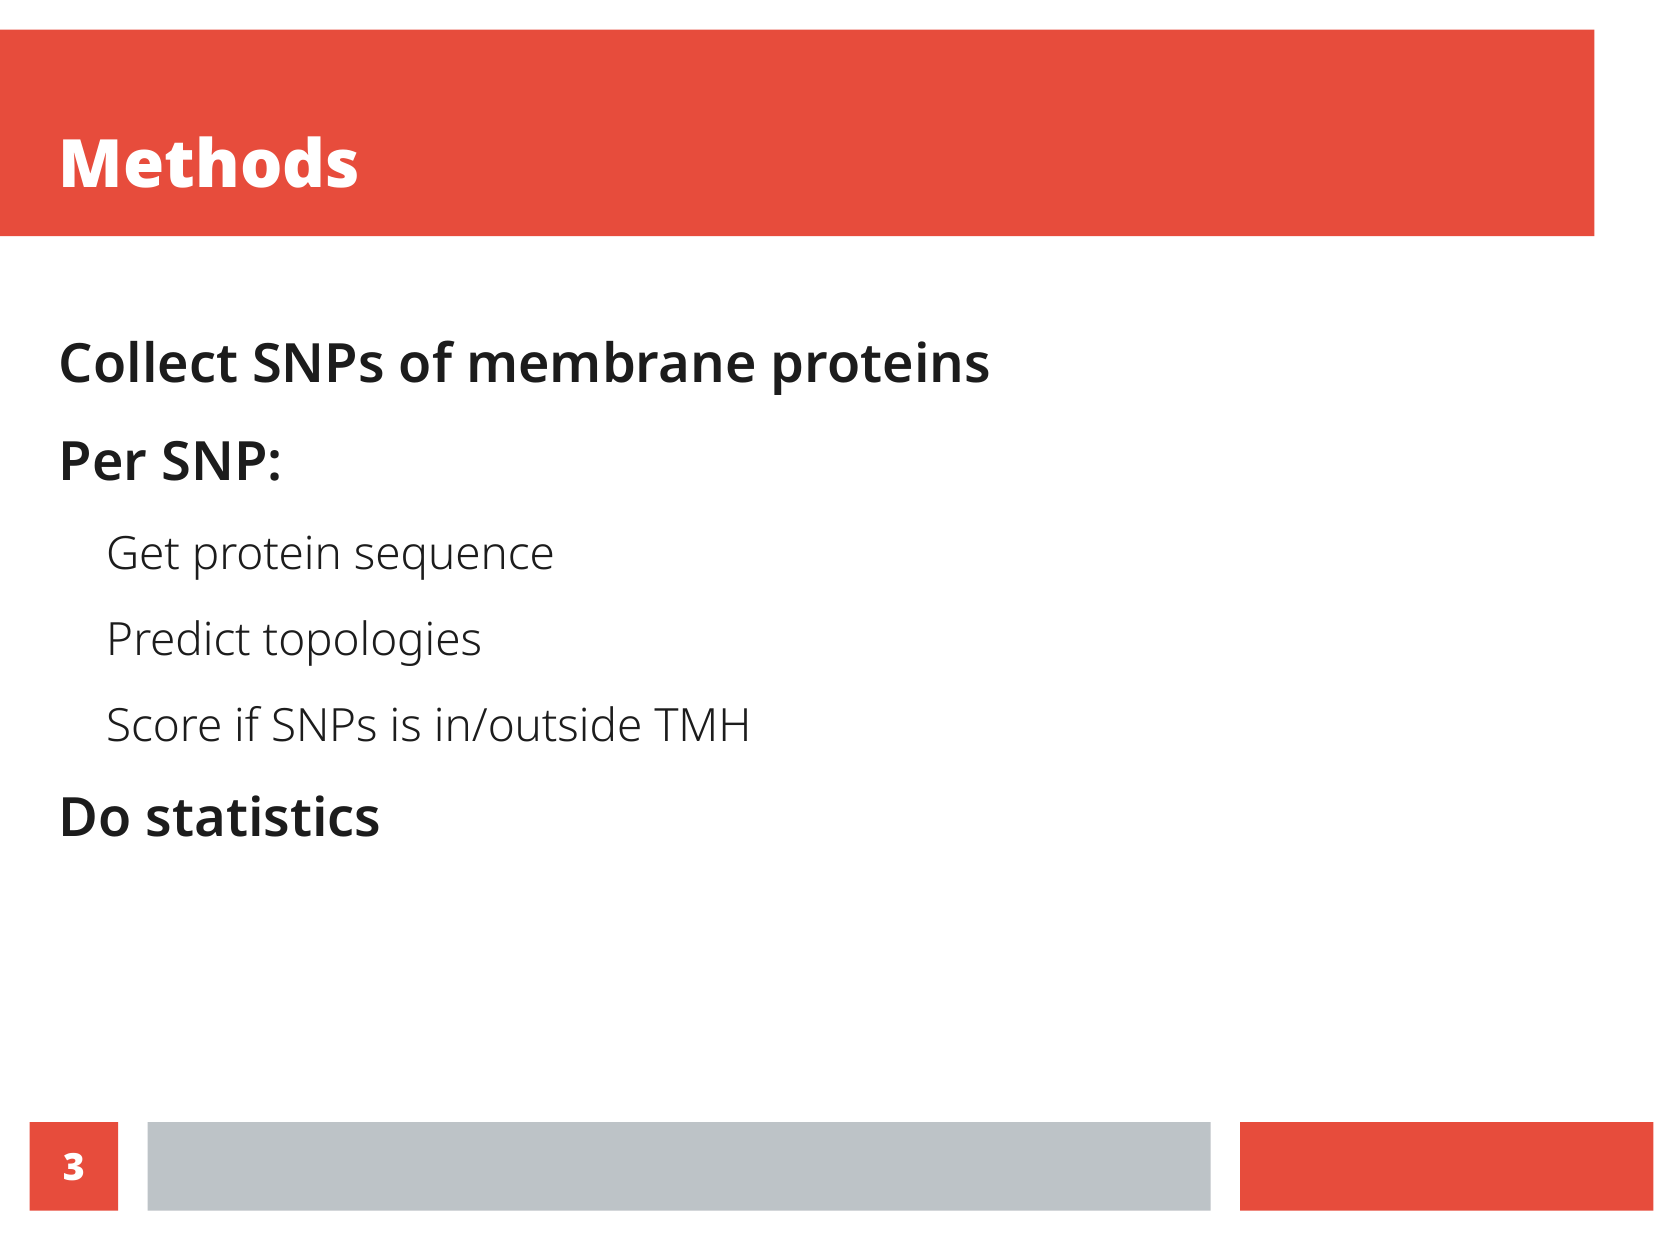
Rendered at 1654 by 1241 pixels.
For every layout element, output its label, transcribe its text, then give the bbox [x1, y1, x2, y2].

title Methods [59, 59, 1595, 207]
list Collect SNPs of membrane proteins Per SNP: Get protein sequence Predict topologies Score if SNPs is in/outside TMH Do statistics [59, 324, 1565, 1093]
